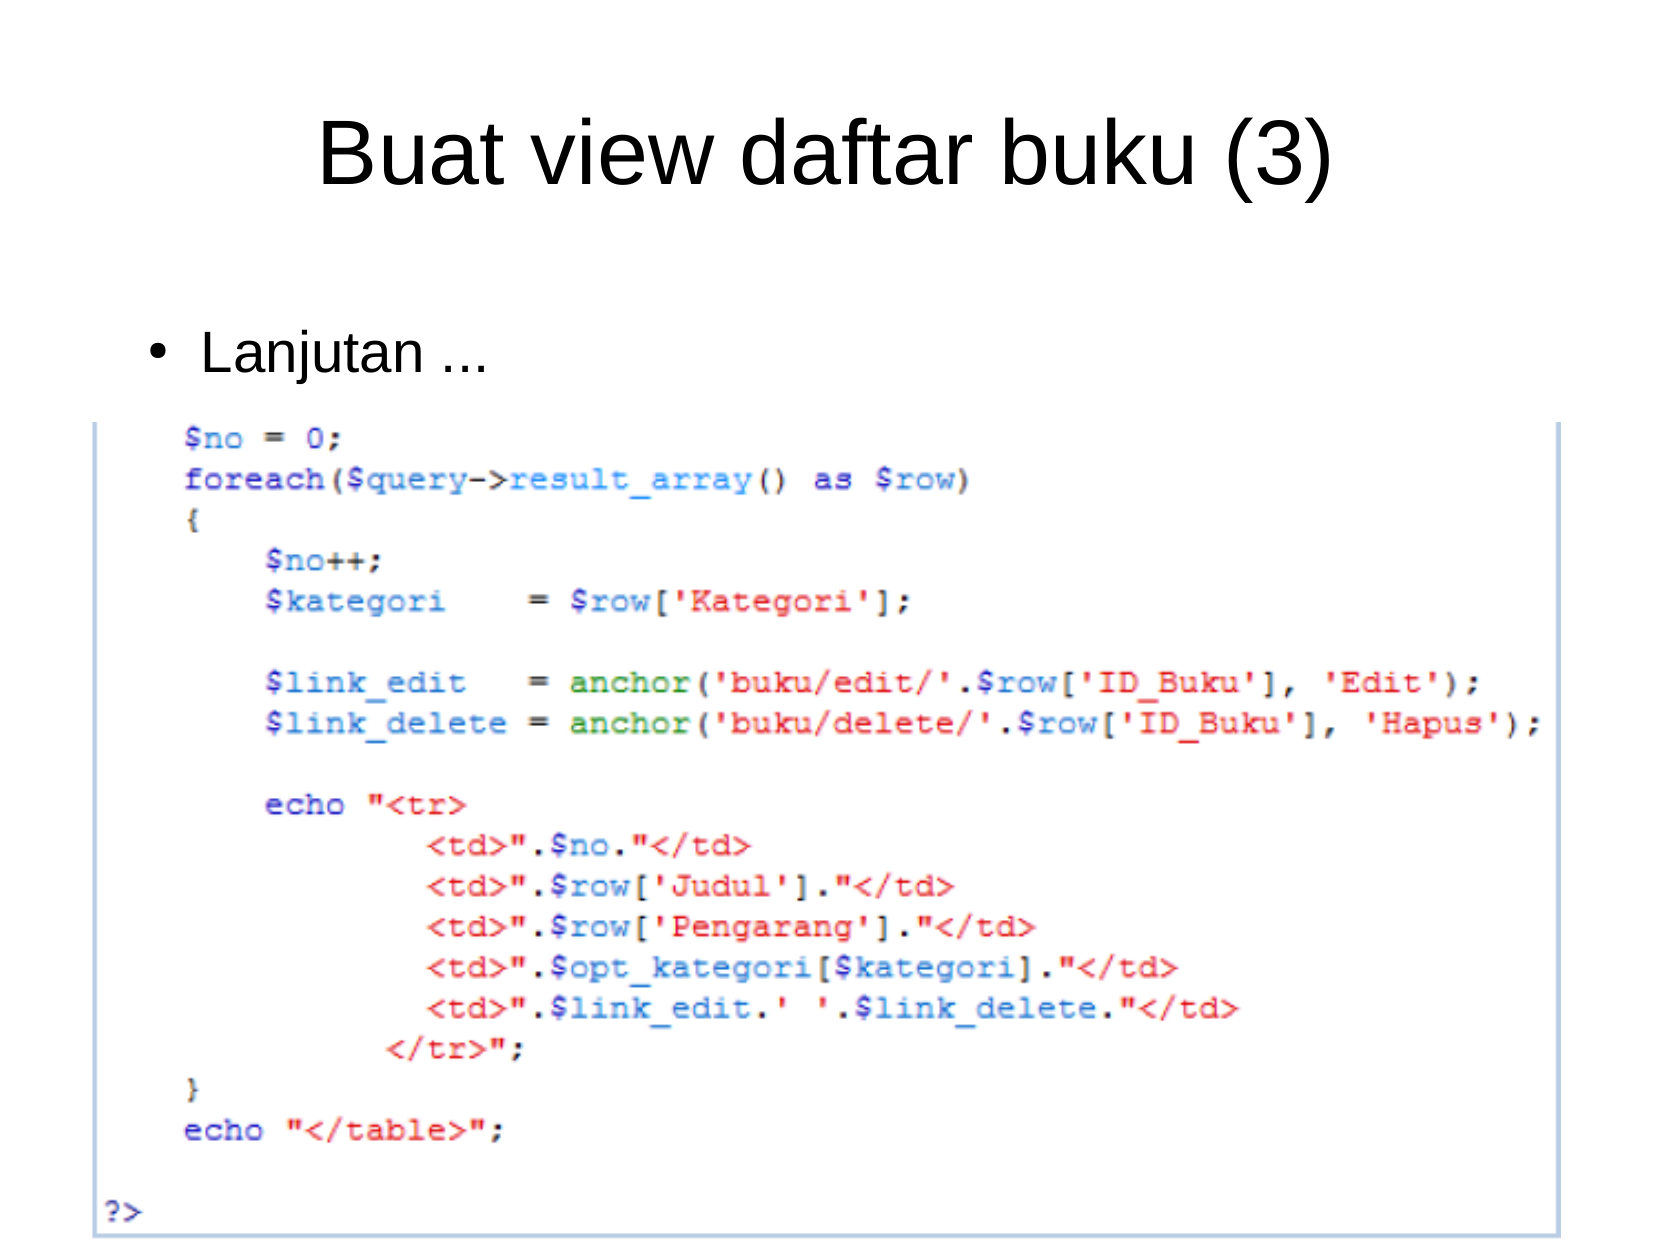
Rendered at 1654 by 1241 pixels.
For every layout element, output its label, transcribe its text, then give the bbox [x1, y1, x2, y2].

text_box Lanjutan ... [129, 319, 1426, 422]
picture [82, 422, 1561, 1241]
title Buat view daftar buku (3) [82, 49, 1571, 257]
